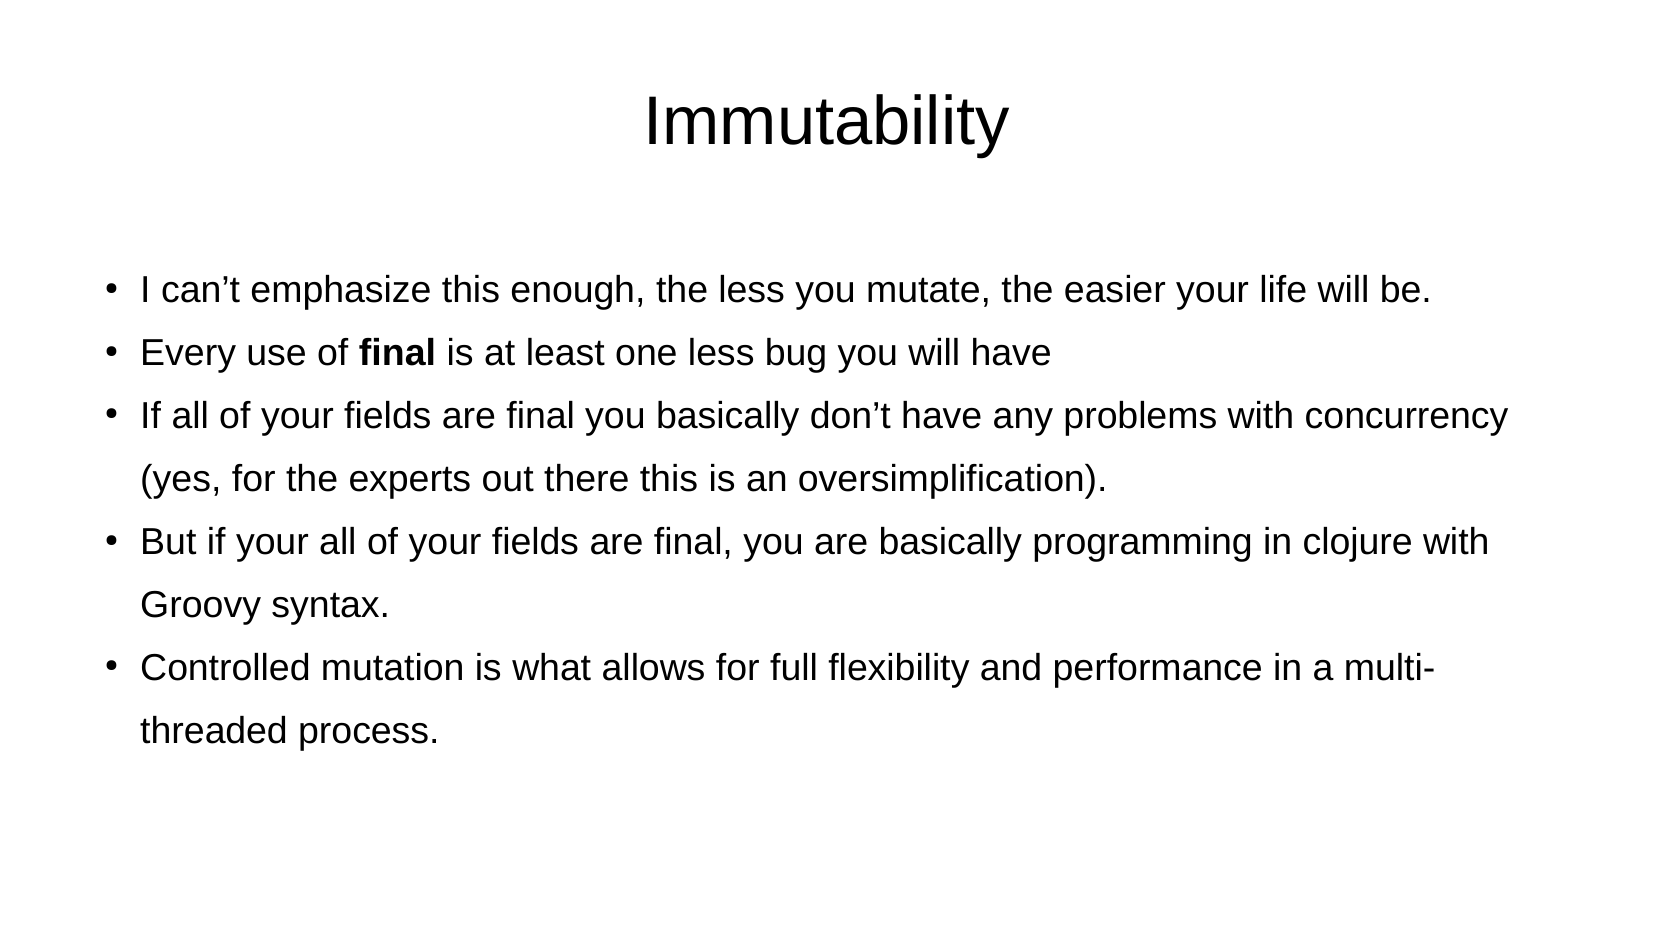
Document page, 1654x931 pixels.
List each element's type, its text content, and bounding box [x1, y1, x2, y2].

title Immutability [82, 42, 1571, 199]
text_box I can’t emphasize this enough, the less you mutate, the easier your life will be. Every use of final is at least one less bug you will have If all of your fields are final you basically don’t have any problems with concurrency (yes, for the experts out there this is an oversimplification). But if your all of your fields are final, you are basically programming in clojure with Groovy syntax. Controlled mutation is what allows for full flexibility and performance in a multi-threaded process. [90, 240, 1561, 864]
